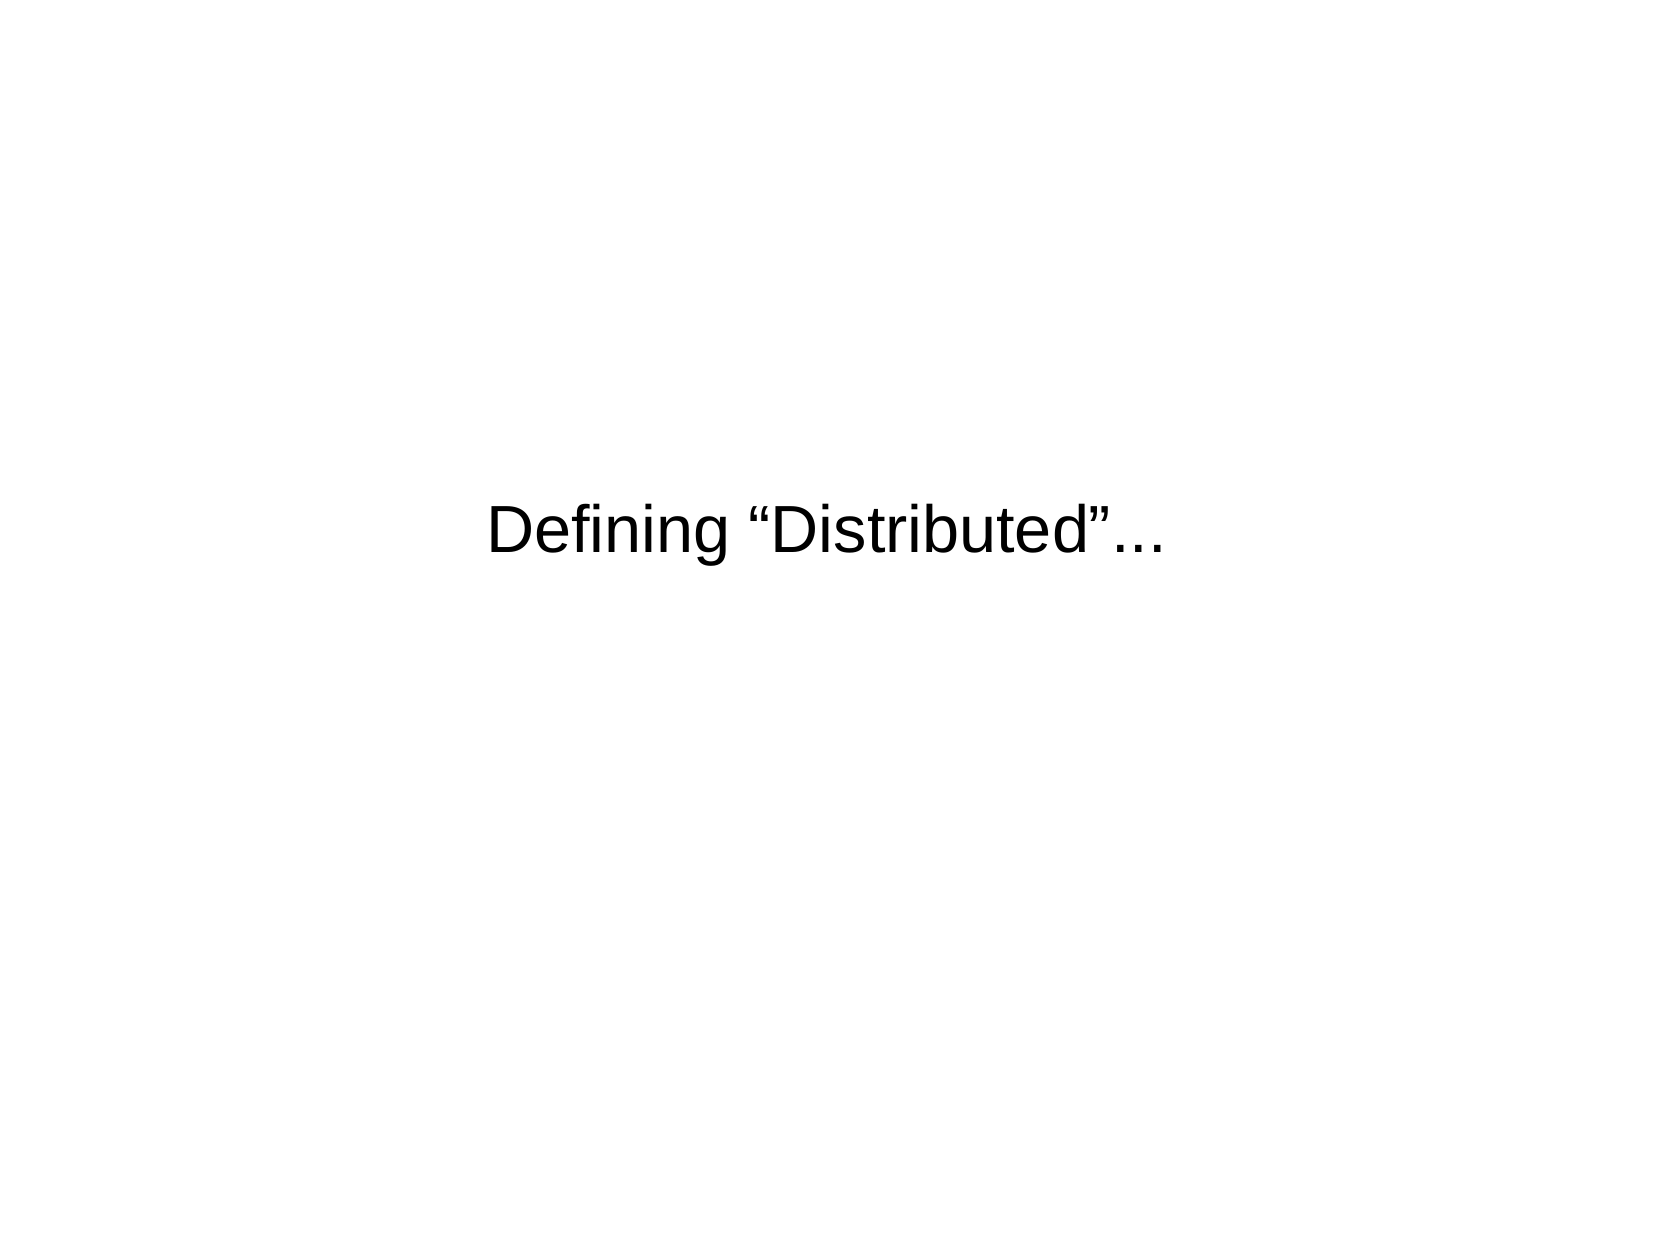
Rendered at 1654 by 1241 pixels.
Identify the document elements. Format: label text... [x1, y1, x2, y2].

subtitle Defining “Distributed”... [82, 49, 1571, 1010]
